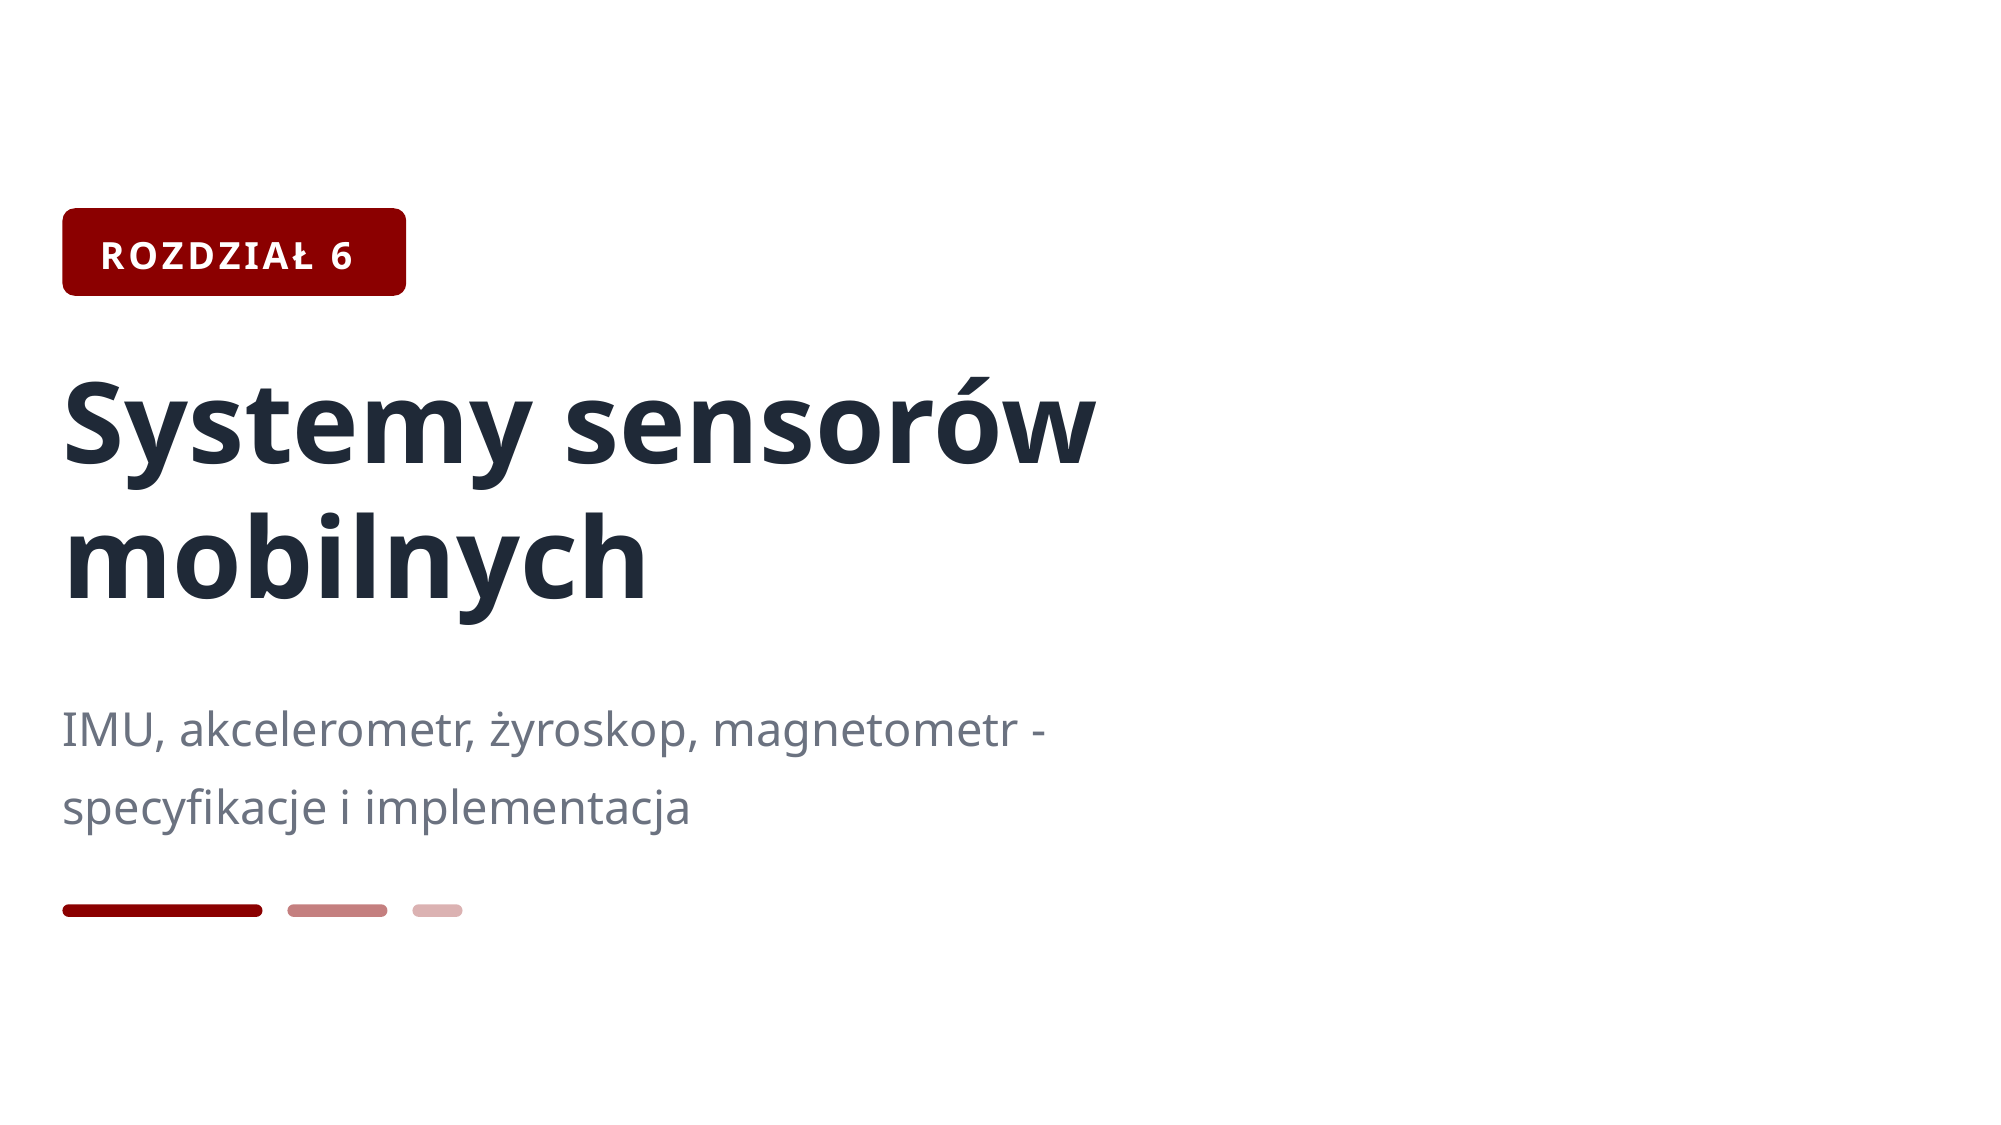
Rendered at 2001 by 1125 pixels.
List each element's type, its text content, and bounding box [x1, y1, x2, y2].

text_box [62, 904, 263, 917]
text_box [287, 904, 388, 917]
text_box ROZDZIAŁ 6 [100, 227, 388, 277]
text_box [412, 904, 463, 917]
text_box IMU, akcelerometr, żyroskop, magnetometr - specyfikacje i implementacja [62, 677, 1286, 830]
text_box [62, 208, 407, 296]
text_box Systemy sensorów mobilnych [62, 346, 1994, 627]
